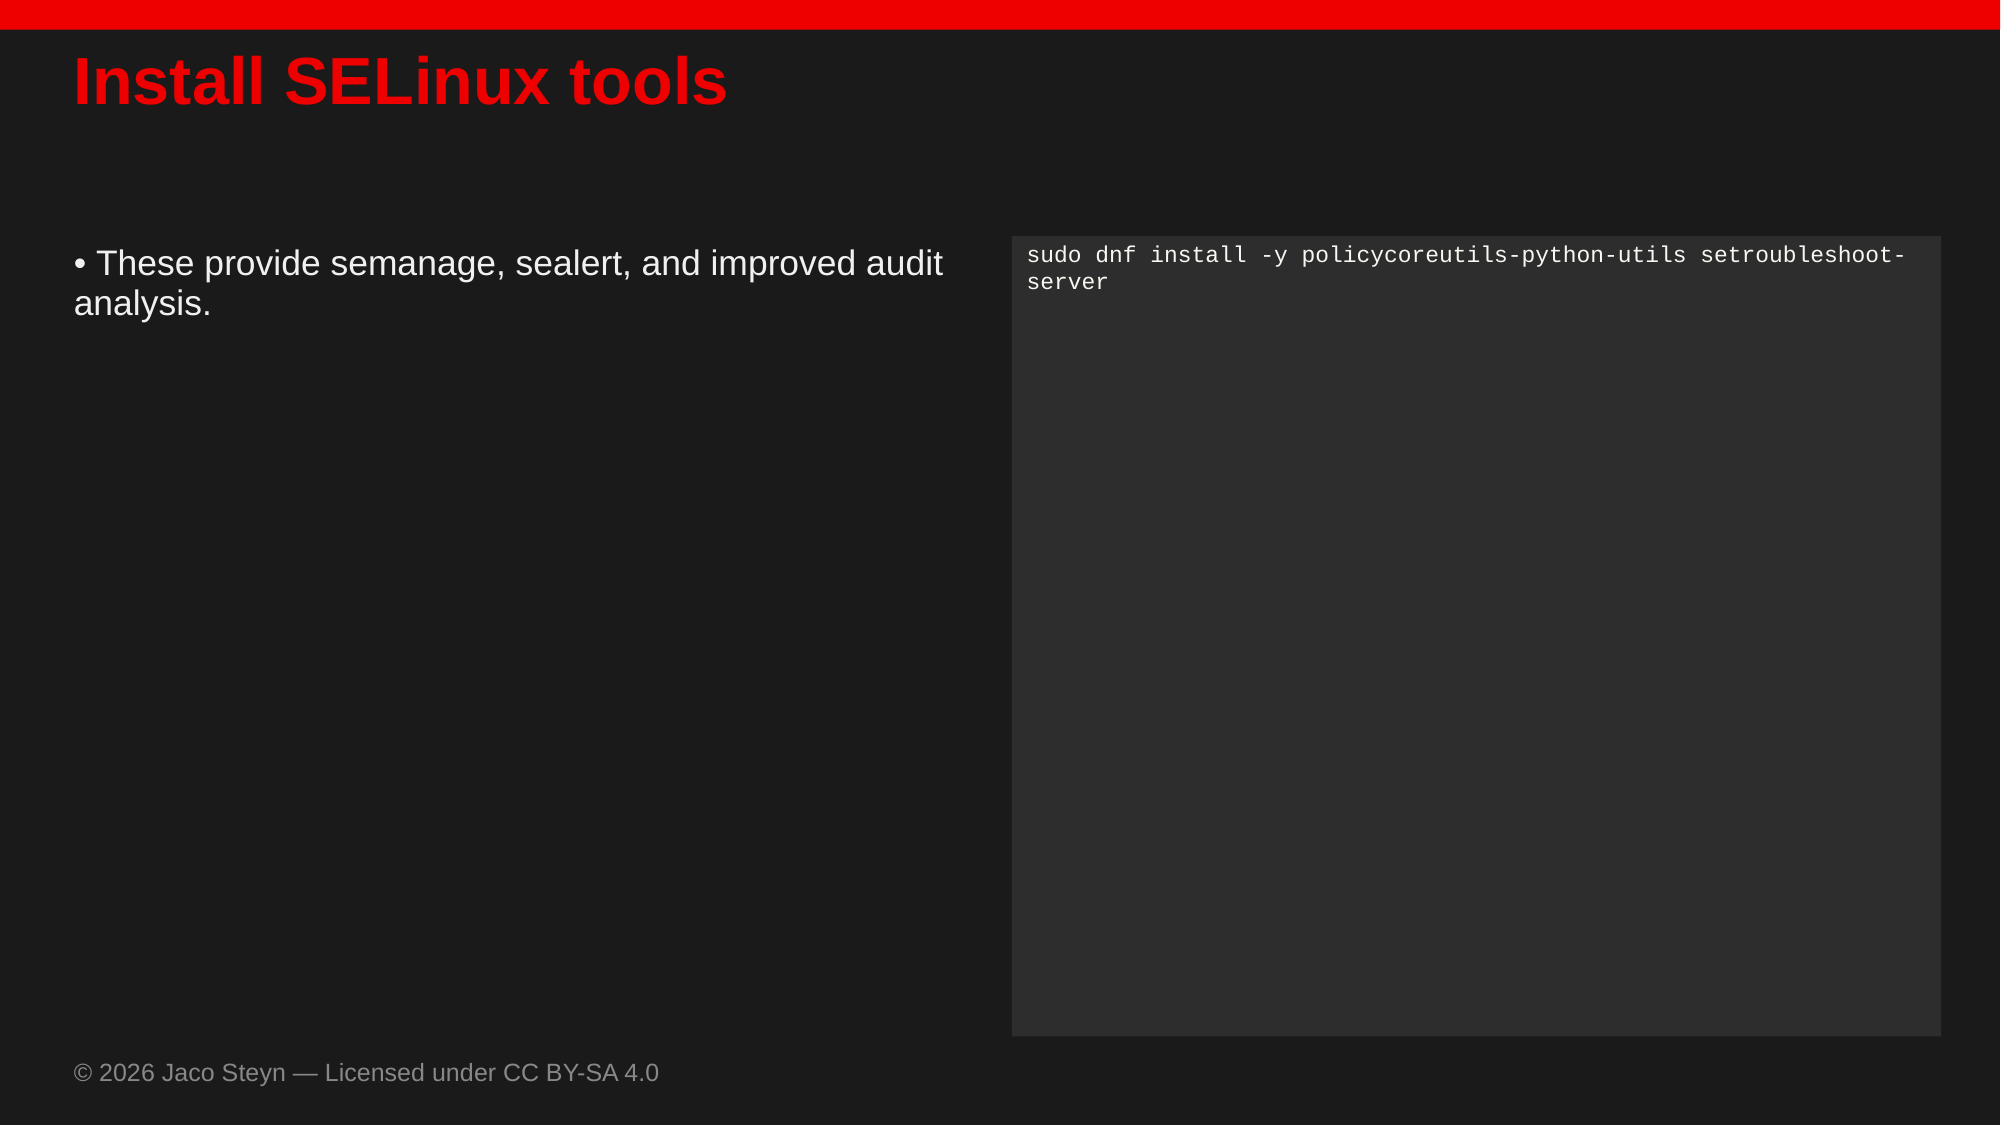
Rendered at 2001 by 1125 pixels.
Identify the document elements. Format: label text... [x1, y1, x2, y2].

text_box [0, 0, 2001, 30]
text_box Install SELinux tools [59, 36, 1942, 208]
text_box © 2026 Jaco Steyn — Licensed under CC BY-SA 4.0 [59, 1051, 1942, 1093]
text_box • These provide semanage, sealert, and improved audit analysis. [59, 236, 989, 1037]
text_box sudo dnf install -y policycoreutils-python-utils setroubleshoot-server [1011, 236, 1942, 1037]
